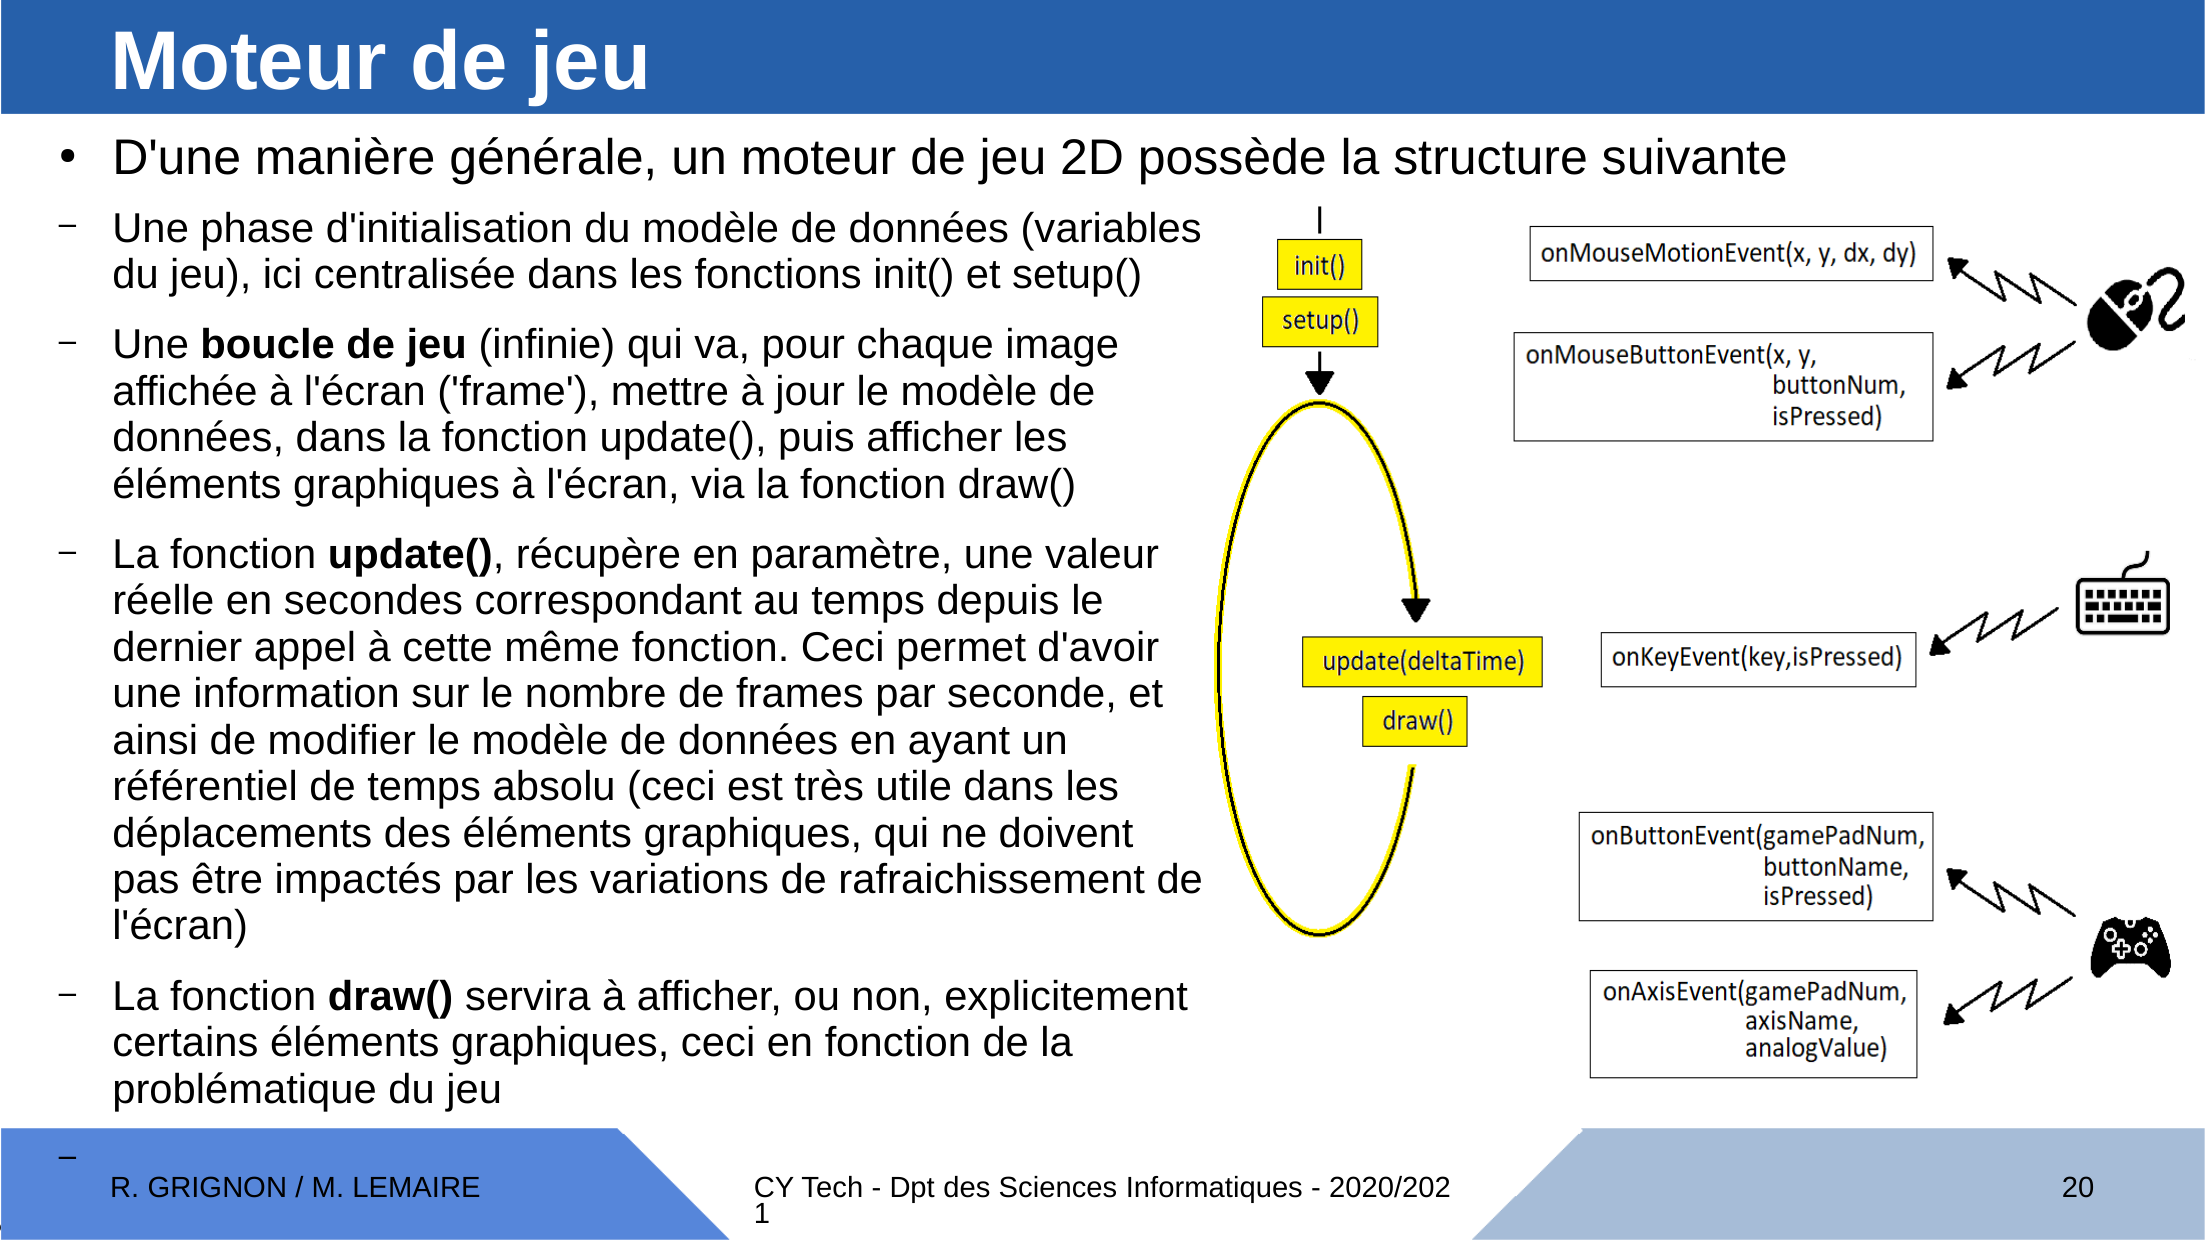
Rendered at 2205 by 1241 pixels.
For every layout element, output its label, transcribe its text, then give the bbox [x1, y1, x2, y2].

list D'une manière générale, un moteur de jeu 2D possède la structure suivante [41, 199, 2191, 303]
title Moteur de jeu [110, 49, 2095, 199]
list Une phase d'initialisation du modèle de données (variables du jeu), ici centralisée dans les fonctions init() et setup() Une boucle de jeu (infinie) qui va, pour chaque image affichée à l'écran ('frame'), mettre à jour le modèle de données, dans la fonction update(), puis afficher les éléments graphiques à l'écran, via la fonction draw() La fonction update(), récupère en paramètre, une valeur réelle en secondes correspondant au temps depuis le dernier appel à cette même fonction. Ceci permet d'avoir une information sur le nombre de frames par seconde, et ainsi de modifier le modèle de données en ayant un référentiel de temps absolu (ceci est très utile dans les déplacements des éléments graphiques, qui ne doivent pas être impactés par les variations de rafraichissement de l'écran) La fonction draw() servira à afficher, ou non, explicitement certains éléments graphiques, ceci en fonction de la problématique du jeu [0, 275, 1207, 1241]
picture [0, 0, 2205, 1241]
